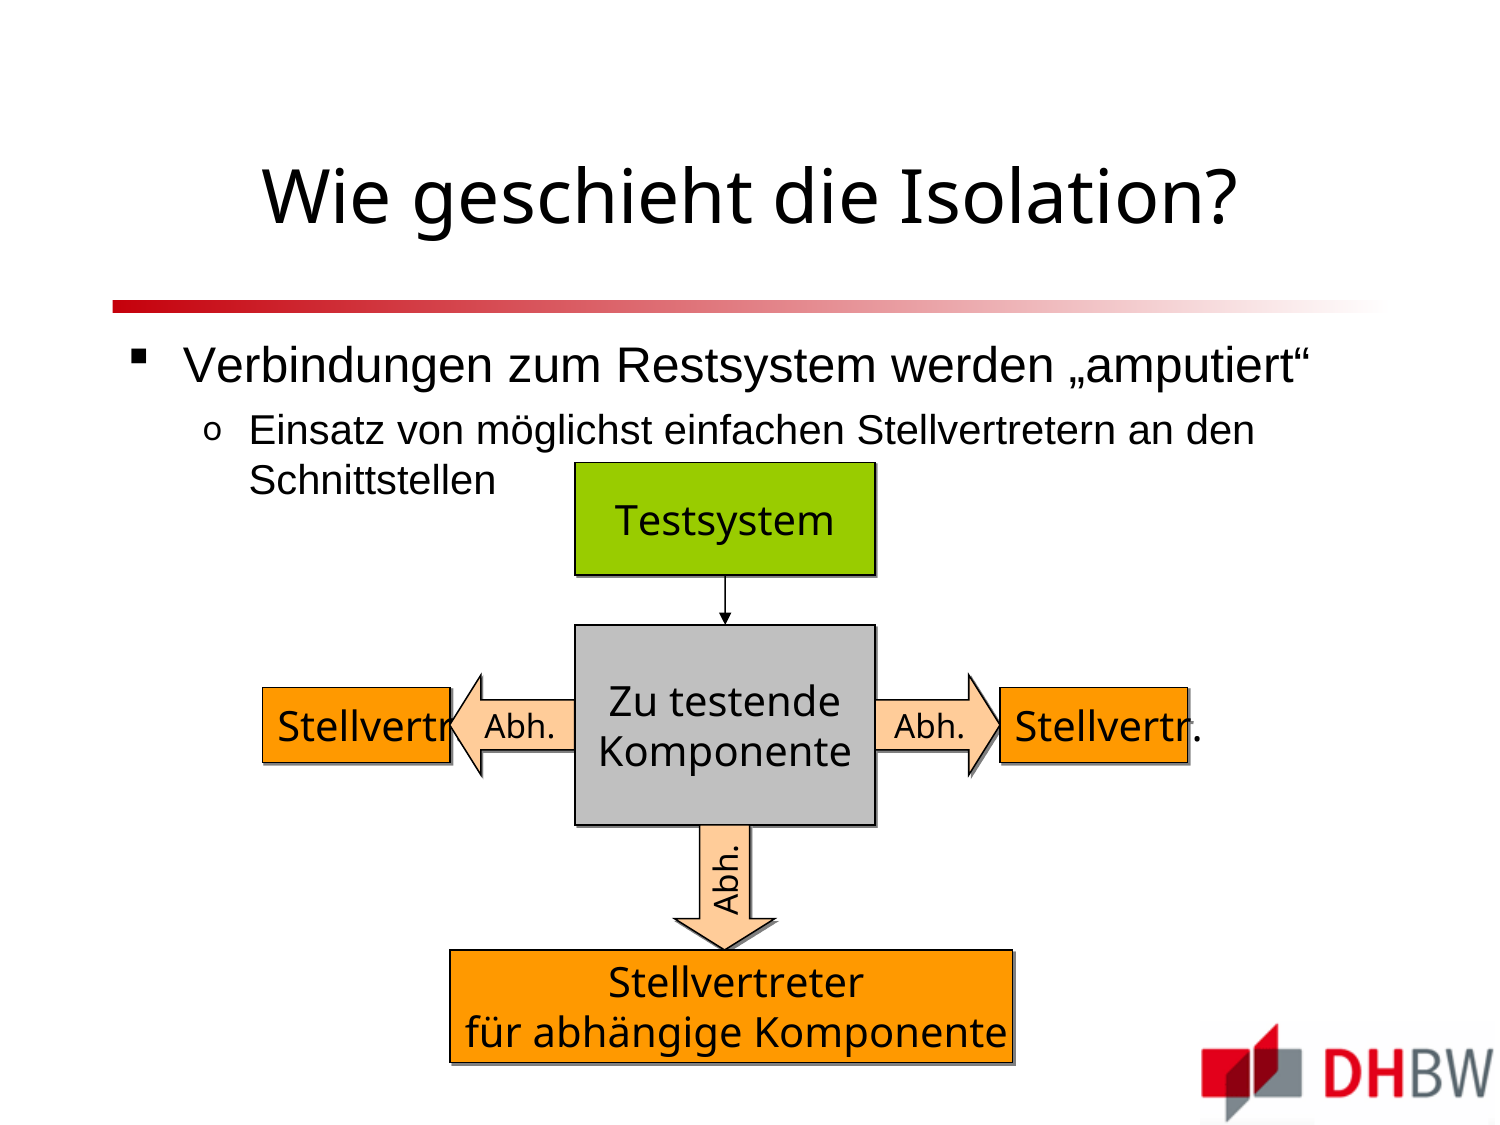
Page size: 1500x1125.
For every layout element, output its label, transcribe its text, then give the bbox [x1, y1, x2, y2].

list Verbindungen zum Restsystem werden „amputiert“ Einsatz von möglichst einfachen Stellvertretern an den Schnittstellen [112, 324, 1388, 1051]
text_box Stellvertr. [999, 687, 1188, 763]
title Wie geschieht die Isolation? [112, 99, 1388, 288]
text_box Stellvertreter für abhängige Komponente [449, 949, 1013, 1063]
text_box Abh. [674, 824, 775, 949]
picture [1200, 1021, 1495, 1125]
text_box Abh. [449, 674, 575, 775]
text_box Abh. [875, 674, 999, 775]
text_box Testsystem [575, 462, 876, 575]
text_box Zu testende Komponente [575, 624, 876, 825]
